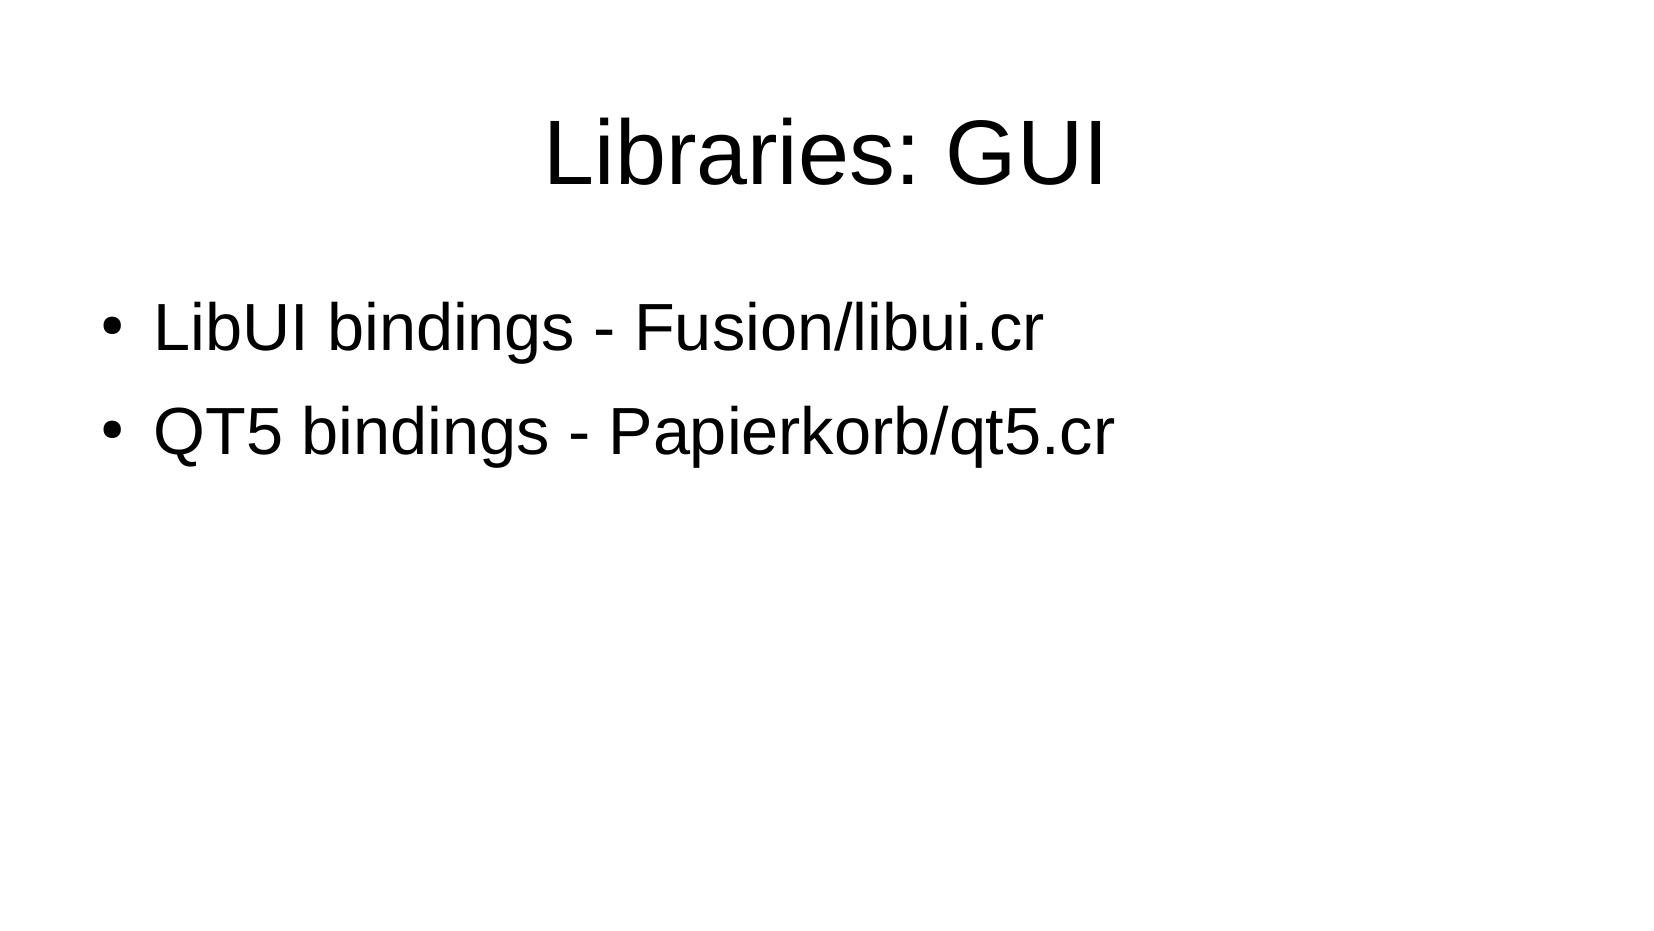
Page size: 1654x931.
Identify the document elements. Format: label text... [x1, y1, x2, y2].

list LibUI bindings - Fusion/libui.cr QT5 bindings - Papierkorb/qt5.cr [82, 290, 1571, 856]
title Libraries: GUI [82, 49, 1571, 257]
